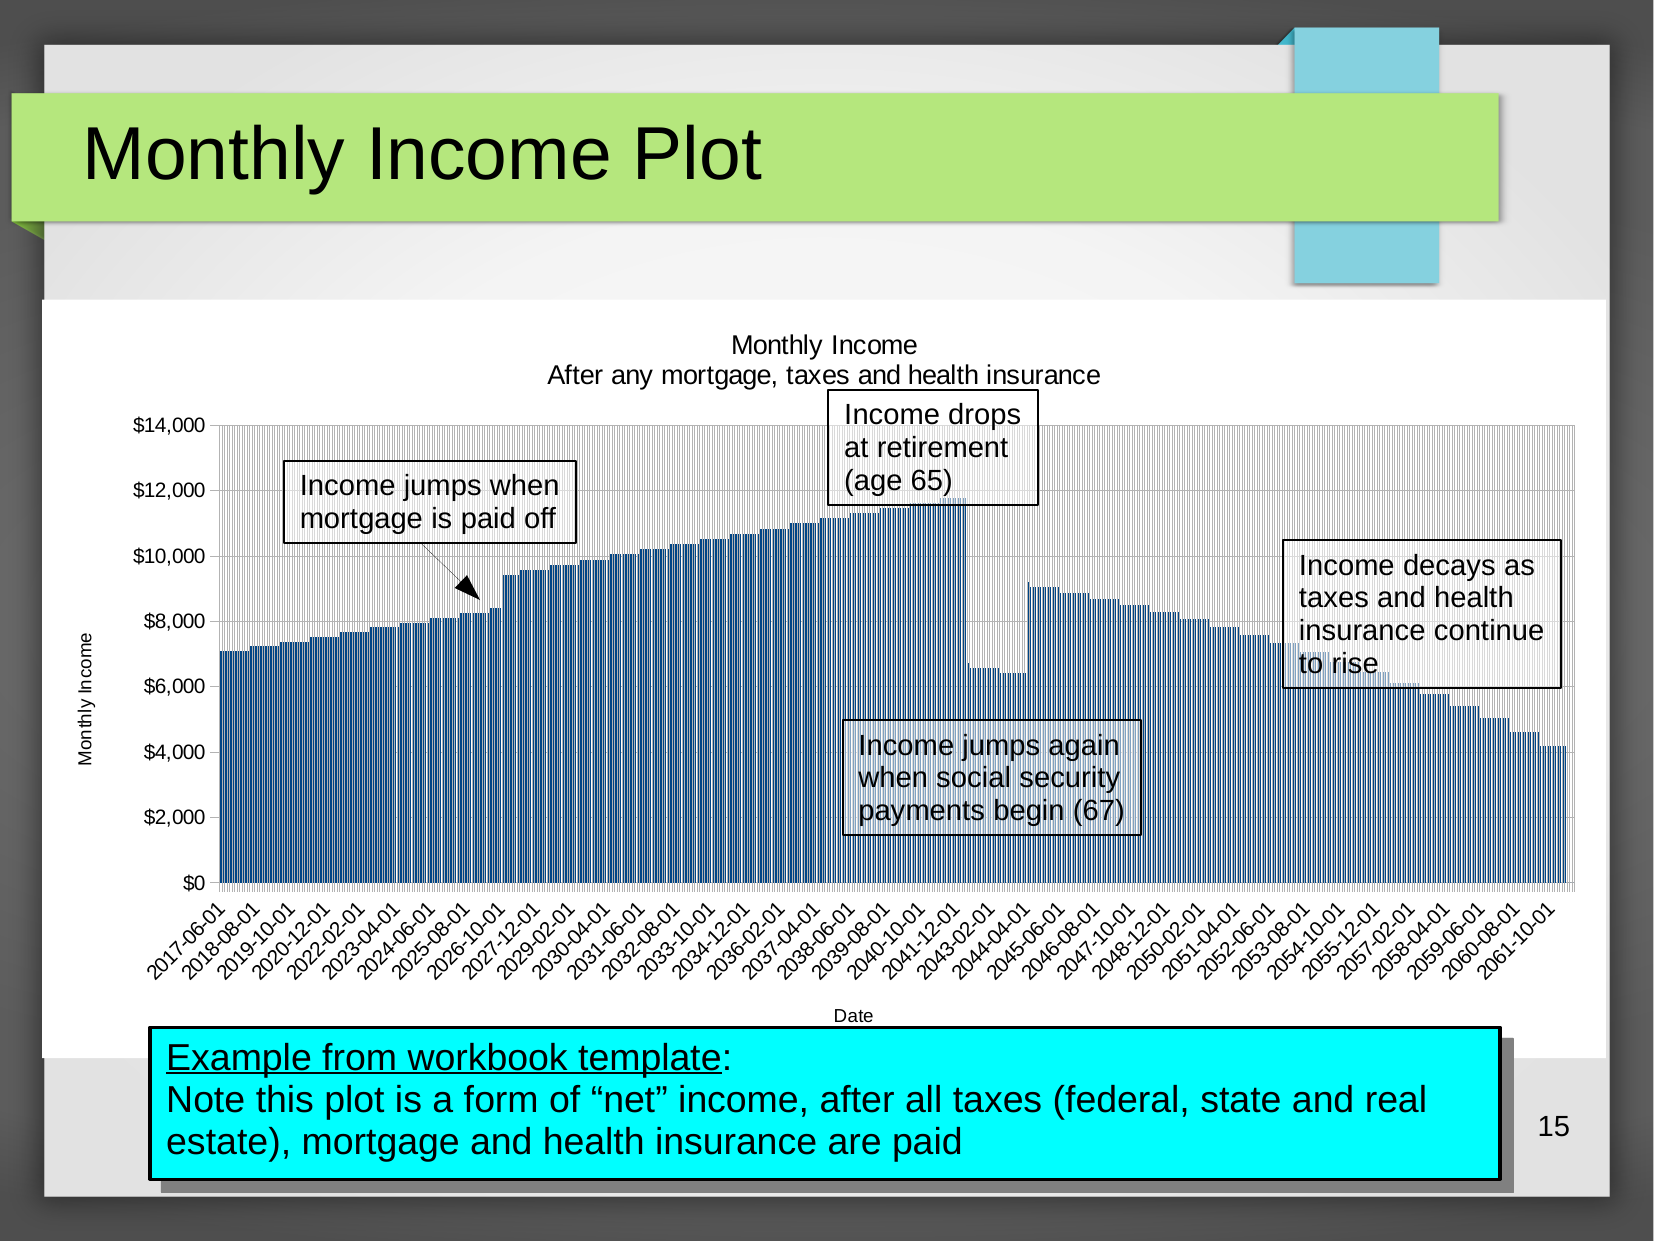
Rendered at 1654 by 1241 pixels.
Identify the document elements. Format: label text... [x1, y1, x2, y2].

text_box Income drops at retirement (age 65) [828, 389, 1038, 504]
picture [0, 0, 1654, 1241]
chart [42, 299, 1606, 1059]
text_box Income decays as taxes and health insurance continue to rise [1283, 540, 1561, 687]
title Monthly Income Plot [82, 94, 1264, 213]
text_box Income jumps when mortgage is paid off [284, 460, 577, 543]
text_box Example from workbook template: Note this plot is a form of “net” income, after all taxes (federal, state and real estate), mortgage and health insurance are paid [150, 1027, 1501, 1180]
text_box Income jumps again when social security payments begin (67) [842, 720, 1142, 834]
